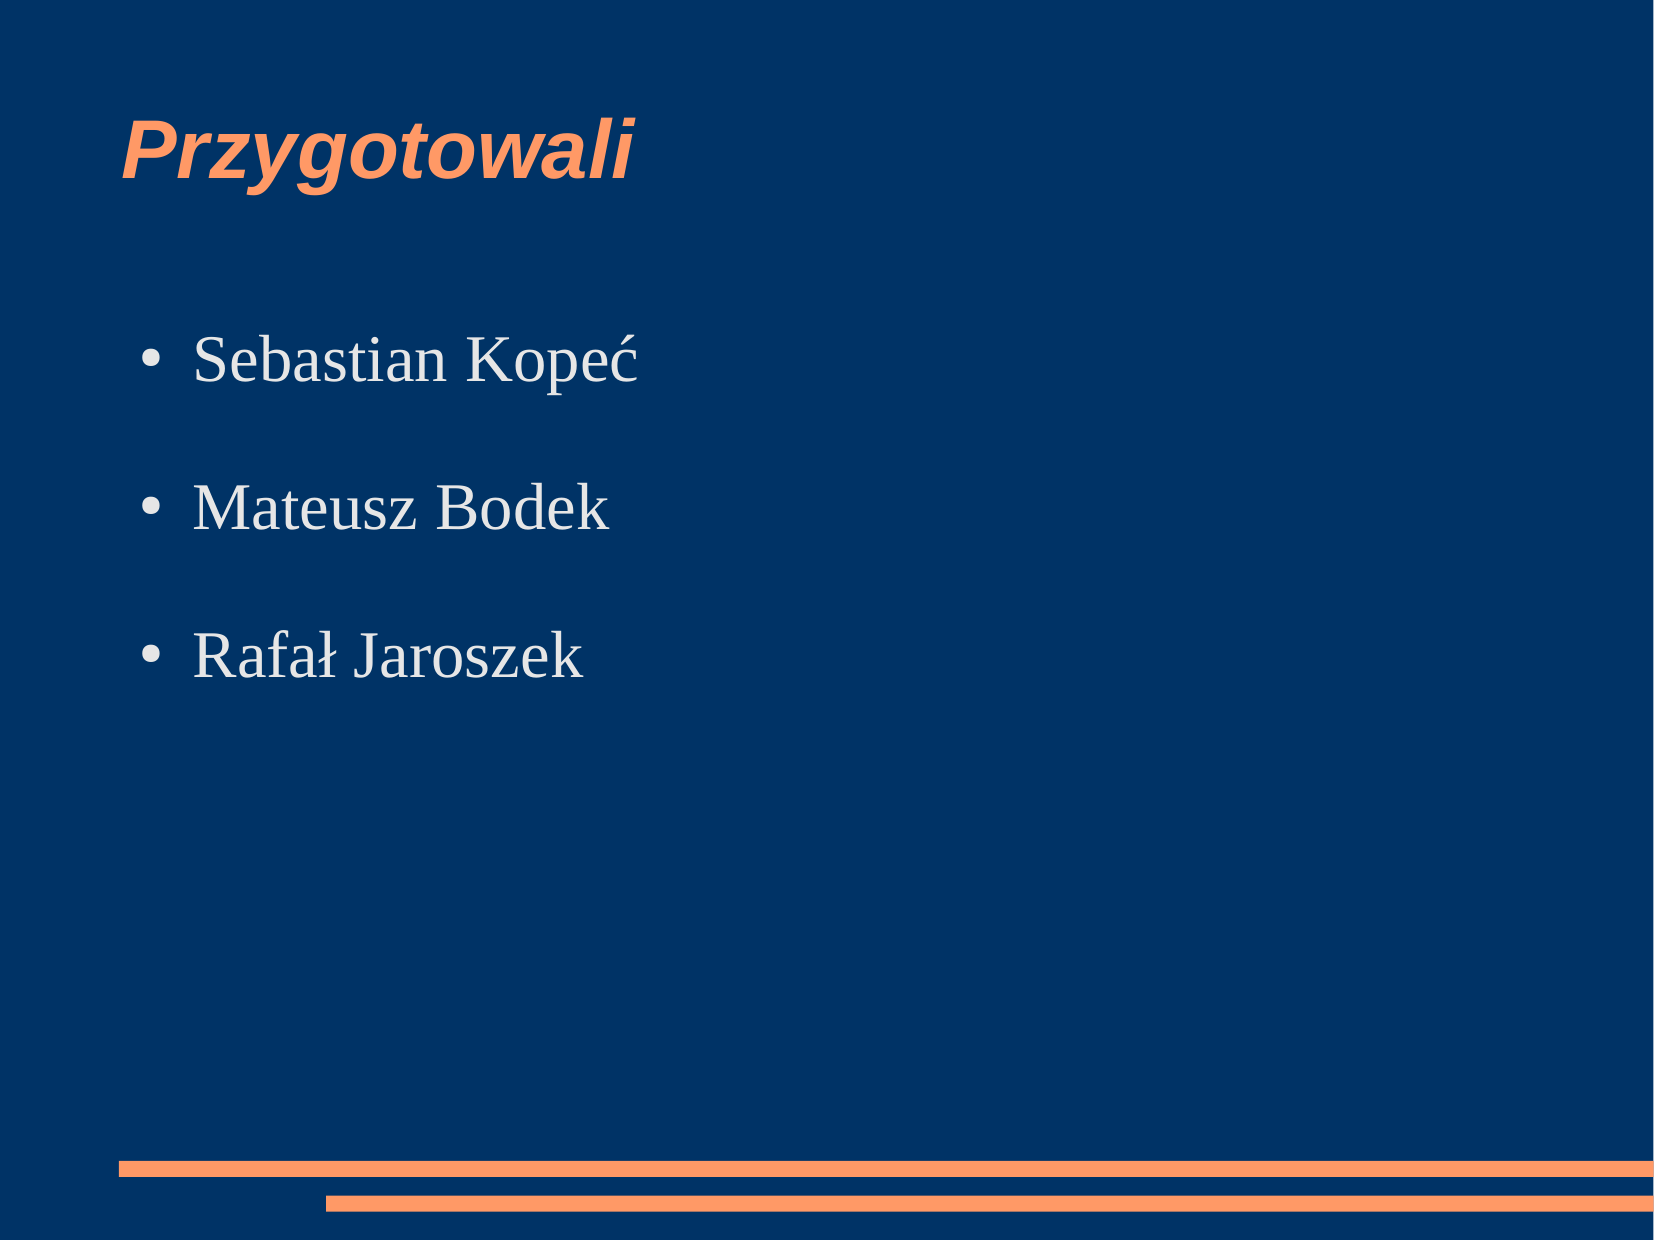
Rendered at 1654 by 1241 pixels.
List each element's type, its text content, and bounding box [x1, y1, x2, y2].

title Przygotowali [121, 46, 1534, 254]
list Sebastian Kopeć Mateusz Bodek Rafał Jaroszek [121, 322, 1561, 1132]
